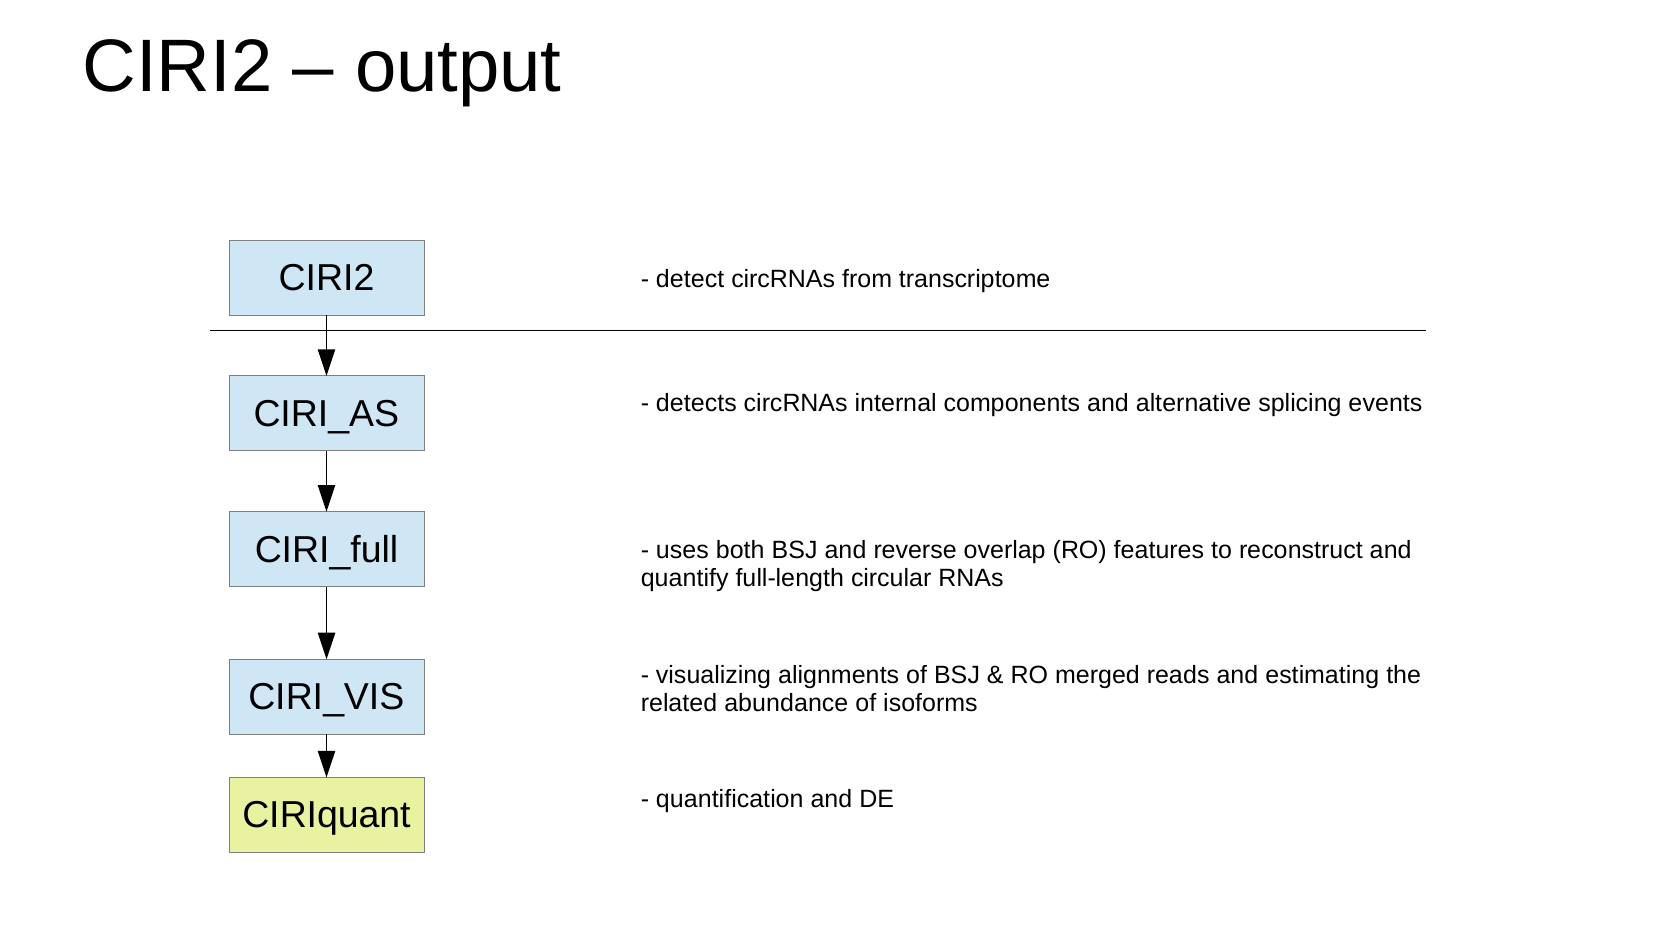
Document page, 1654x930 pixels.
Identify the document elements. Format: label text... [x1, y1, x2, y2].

text_box - detects circRNAs internal components and alternative splicing events [625, 381, 1466, 453]
text_box - visualizing alignments of BSJ & RO merged reads and estimating the related abundance of isoforms [625, 652, 1466, 724]
text_box - quantification and DE [625, 776, 1466, 848]
text_box CIRI2 [229, 240, 425, 316]
text_box - uses both BSJ and reverse overlap (RO) features to reconstruct and quantify full-length circular RNAs [625, 528, 1436, 600]
text_box CIRI_full [229, 511, 425, 587]
title CIRI2 – output [82, 23, 1234, 109]
text_box CIRI_AS [229, 375, 425, 451]
text_box - detect circRNAs from transcriptome [625, 257, 1346, 301]
text_box CIRI_VIS [229, 659, 425, 735]
text_box CIRIquant [229, 777, 425, 853]
